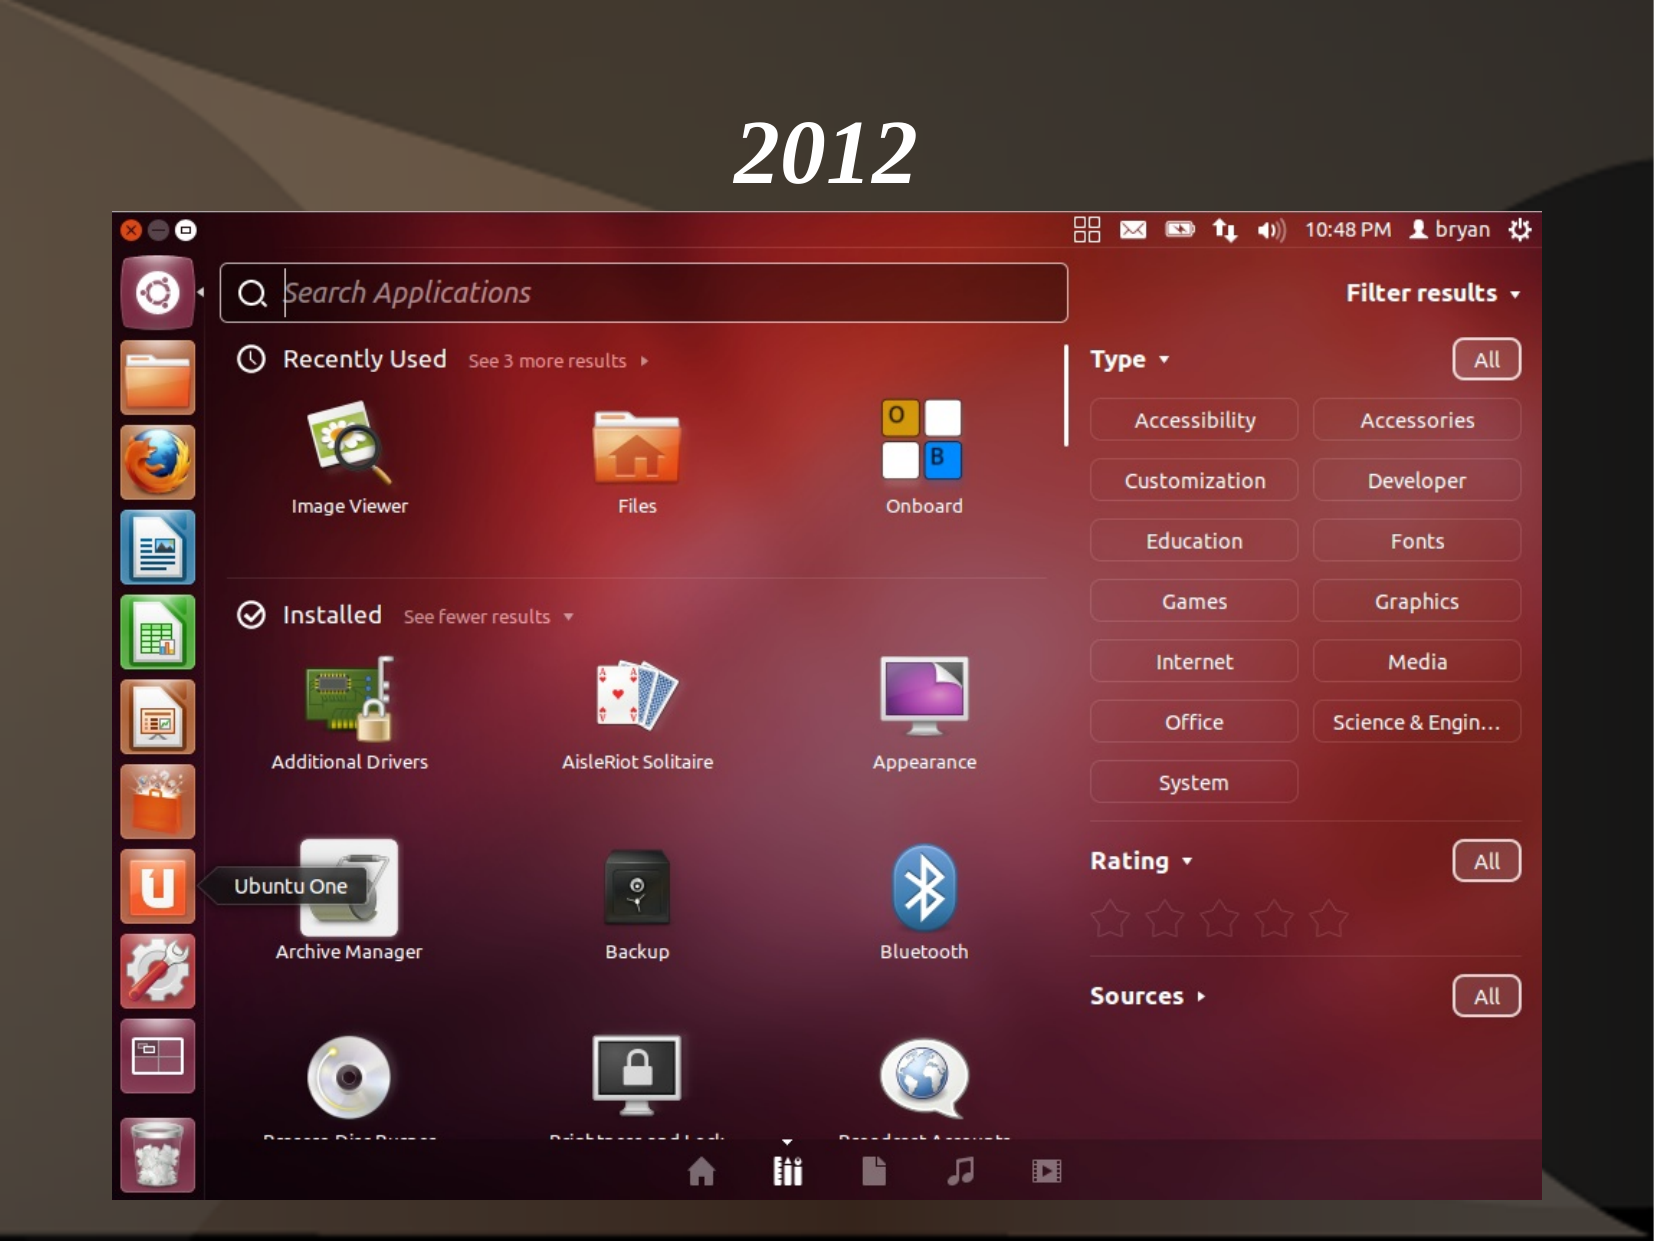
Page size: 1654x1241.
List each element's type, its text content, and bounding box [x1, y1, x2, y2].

picture [0, 0, 1654, 1241]
title 2012 [82, 56, 1571, 250]
